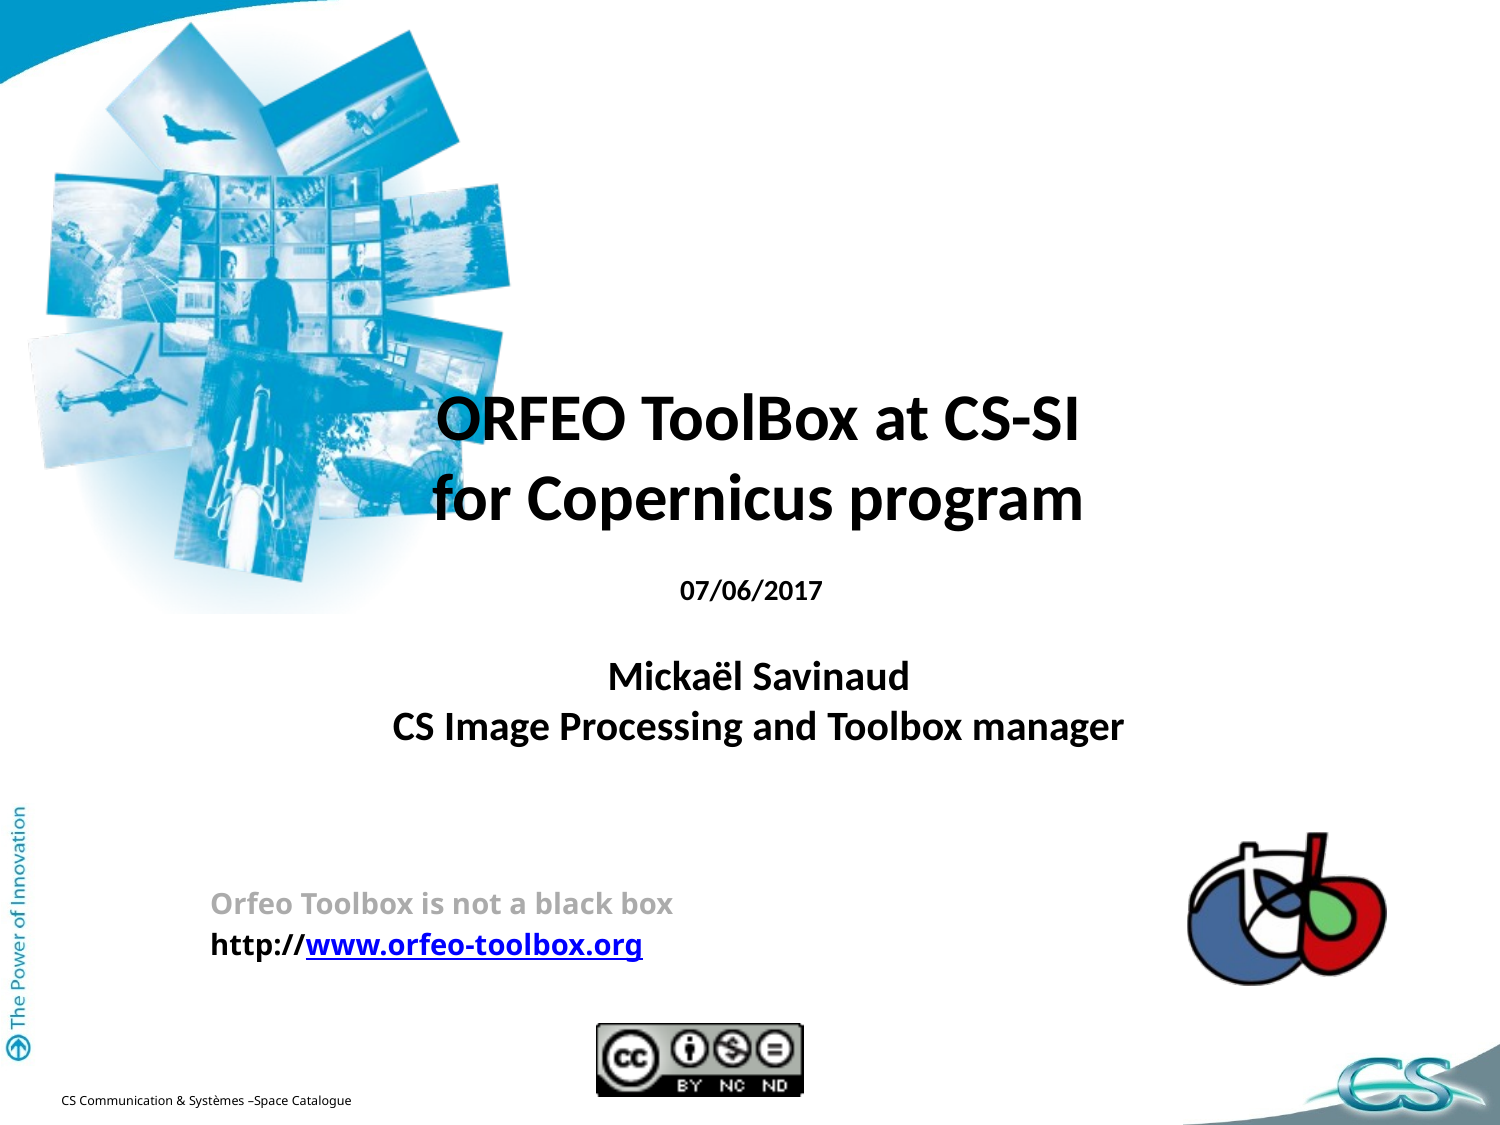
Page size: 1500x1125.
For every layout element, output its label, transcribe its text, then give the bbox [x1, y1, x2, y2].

text_box Orfeo Toolbox is not a black box http://www.orfeo-toolbox.org [195, 878, 1339, 986]
picture [0, 0, 546, 614]
picture [596, 1023, 804, 1097]
picture [1187, 832, 1387, 986]
picture [1183, 1020, 1500, 1125]
picture [1, 792, 47, 1075]
title ORFEO ToolBox at CS-SI for Copernicus program 07/06/2017 Mickaël Savinaud CS Image Processing and Toolbox manager [195, 243, 1323, 799]
